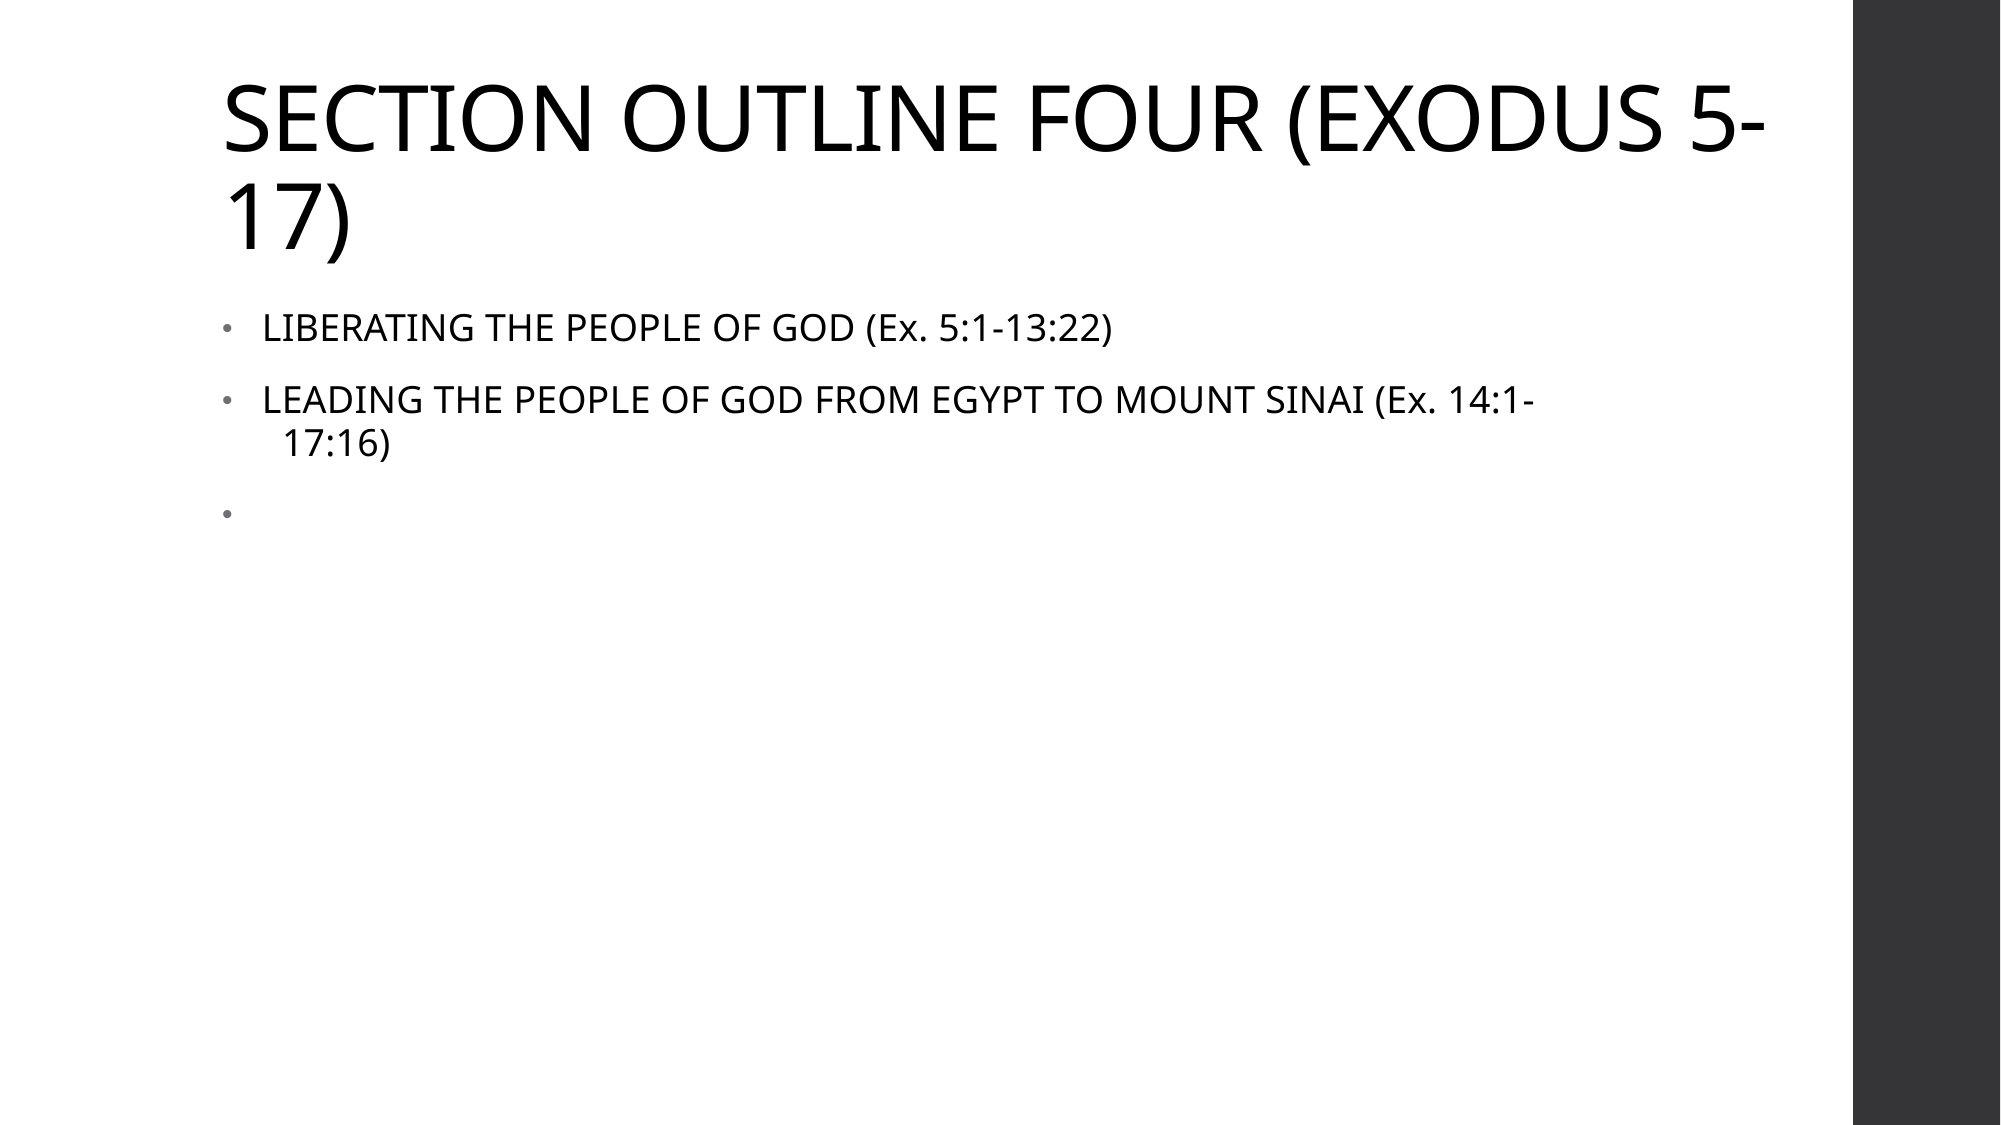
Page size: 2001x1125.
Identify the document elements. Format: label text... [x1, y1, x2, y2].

title SECTION OUTLINE FOUR (EXODUS 5-17) [206, 60, 1797, 278]
list LIBERATING THE PEOPLE OF GOD (Ex. 5:1-13:22) LEADING THE PEOPLE OF GOD FROM EGYPT TO MOUNT SINAI (Ex. 14:1-17:16) [206, 299, 1617, 1014]
